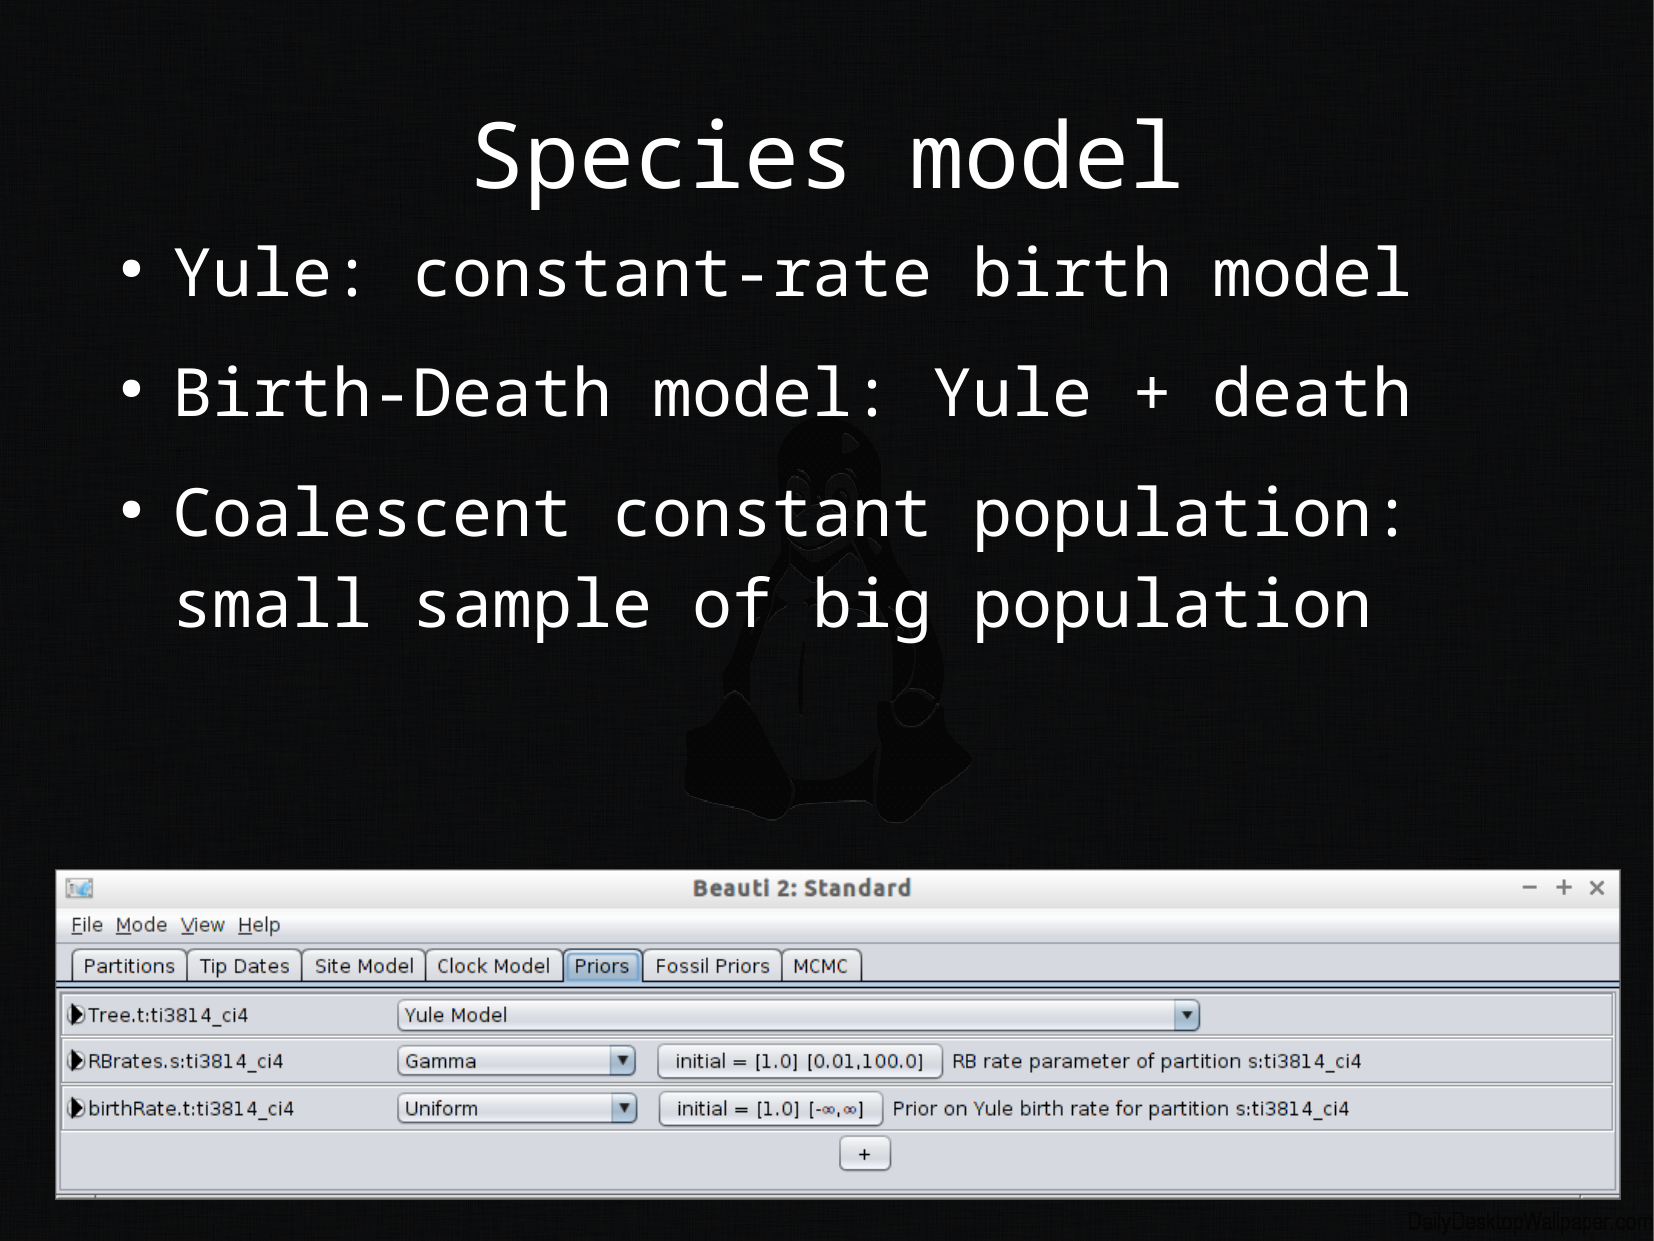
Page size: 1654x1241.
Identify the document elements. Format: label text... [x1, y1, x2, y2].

title Species model [82, 49, 1571, 257]
list Yule: constant-rate birth model Birth-Death model: Yule + death Coalescent constant population: small sample of big population [101, 225, 1591, 945]
picture [0, 0, 1654, 1241]
